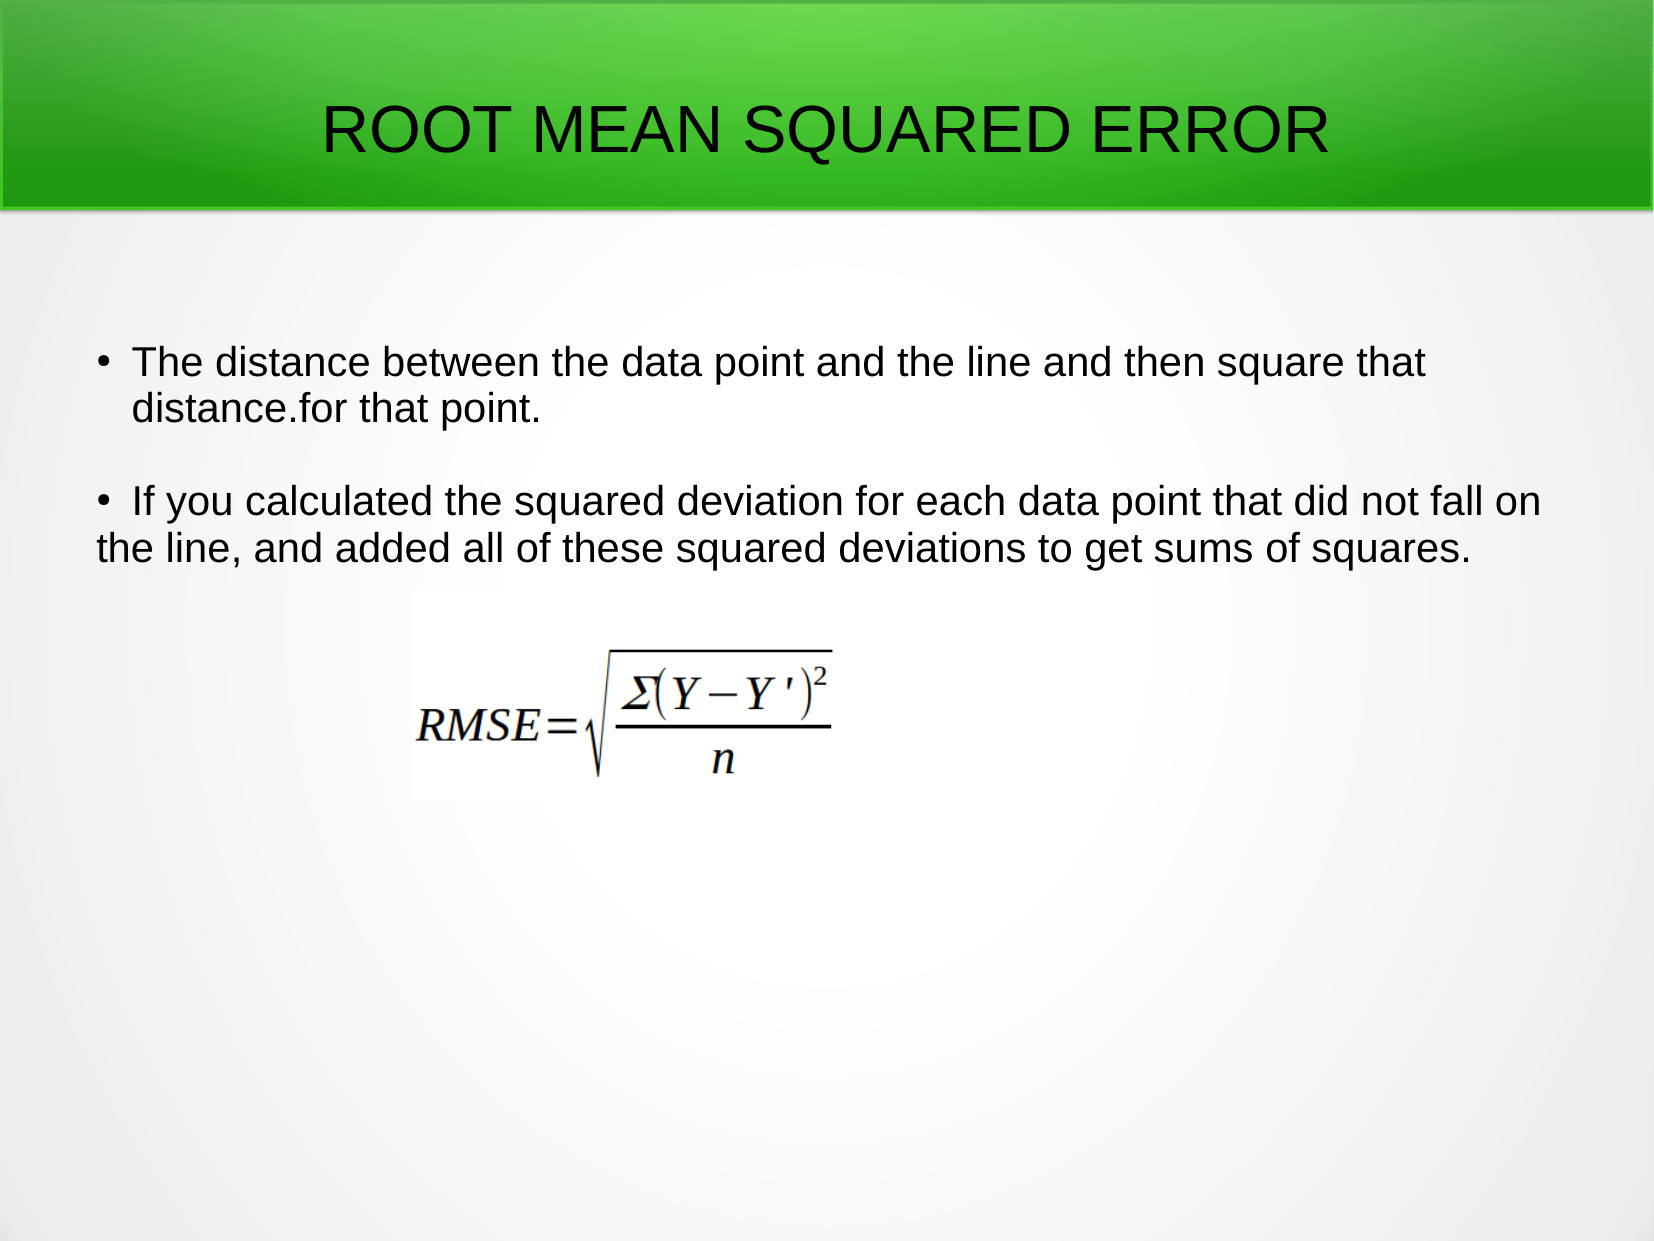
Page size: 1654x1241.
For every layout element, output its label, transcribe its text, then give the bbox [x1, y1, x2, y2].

picture [412, 591, 983, 800]
title ROOT MEAN SQUARED ERROR [82, 49, 1571, 191]
text_box The distance between the data point and the line and then square that distance.for that point. If you calculated the squared deviation for each data point that did not fall on the line, and added all of these squared deviations to get sums of squares. [81, 191, 1601, 1230]
